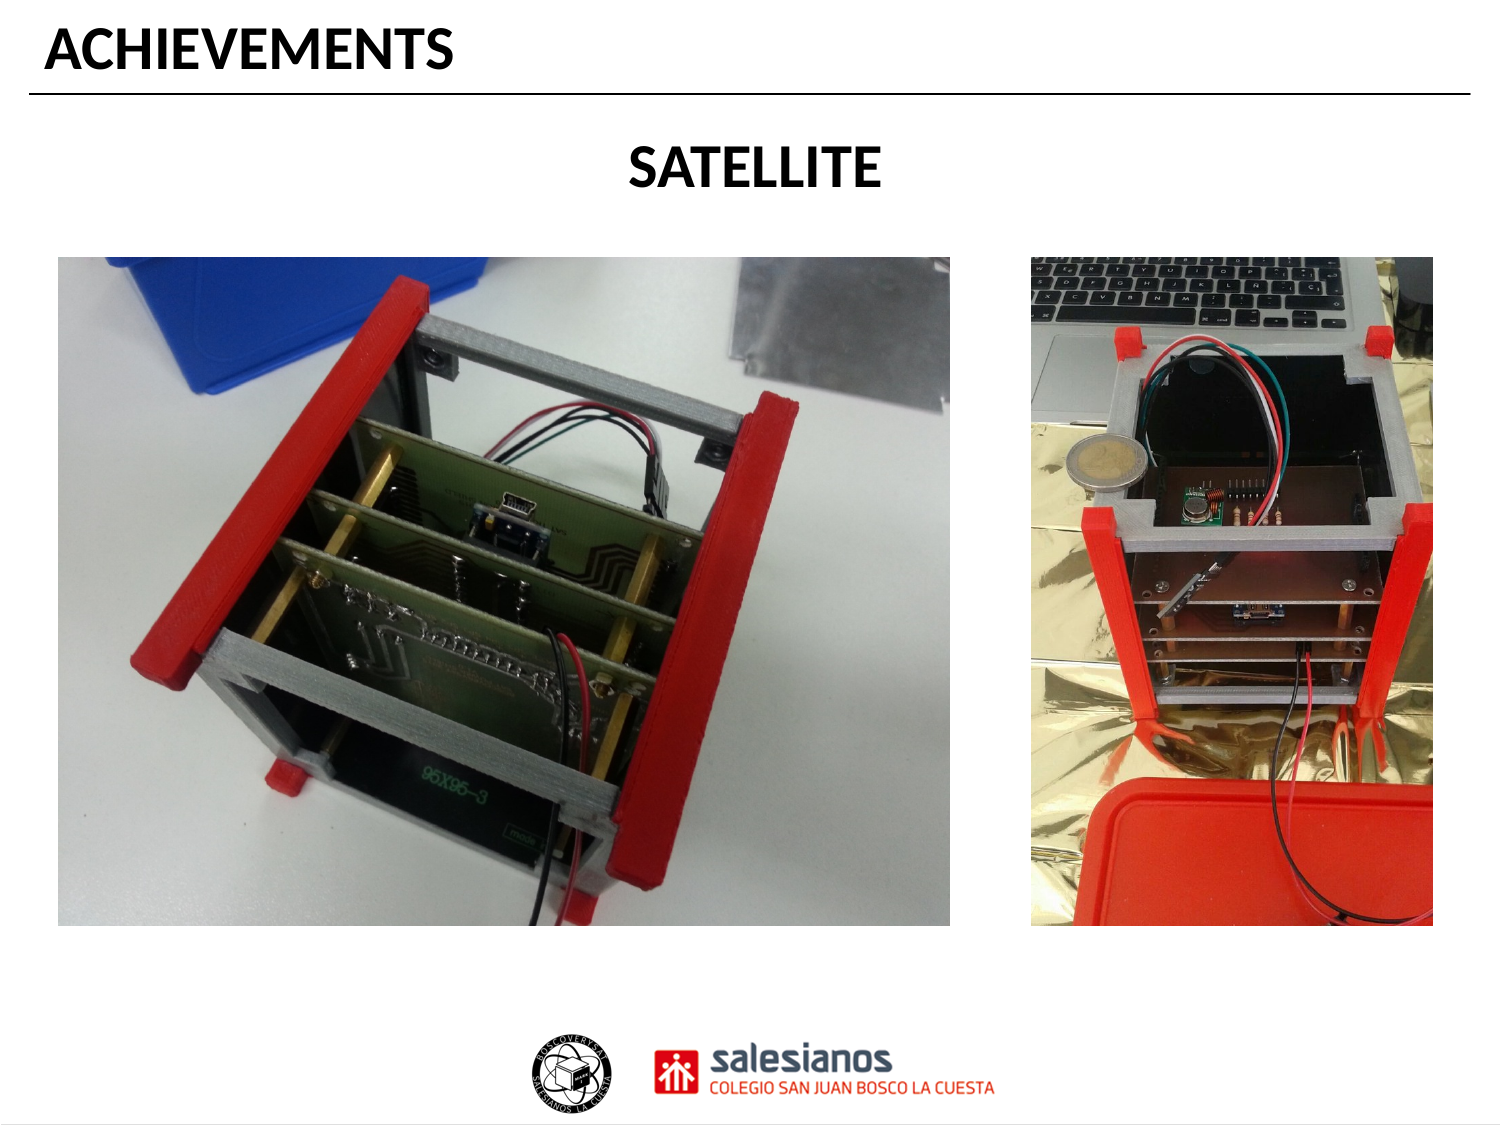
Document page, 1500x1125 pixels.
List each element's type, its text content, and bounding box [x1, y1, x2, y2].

text_box SATELLITE [35, 117, 1477, 207]
picture [0, 0, 1500, 1125]
text_box ACHIEVEMENTS [29, 0, 1472, 90]
